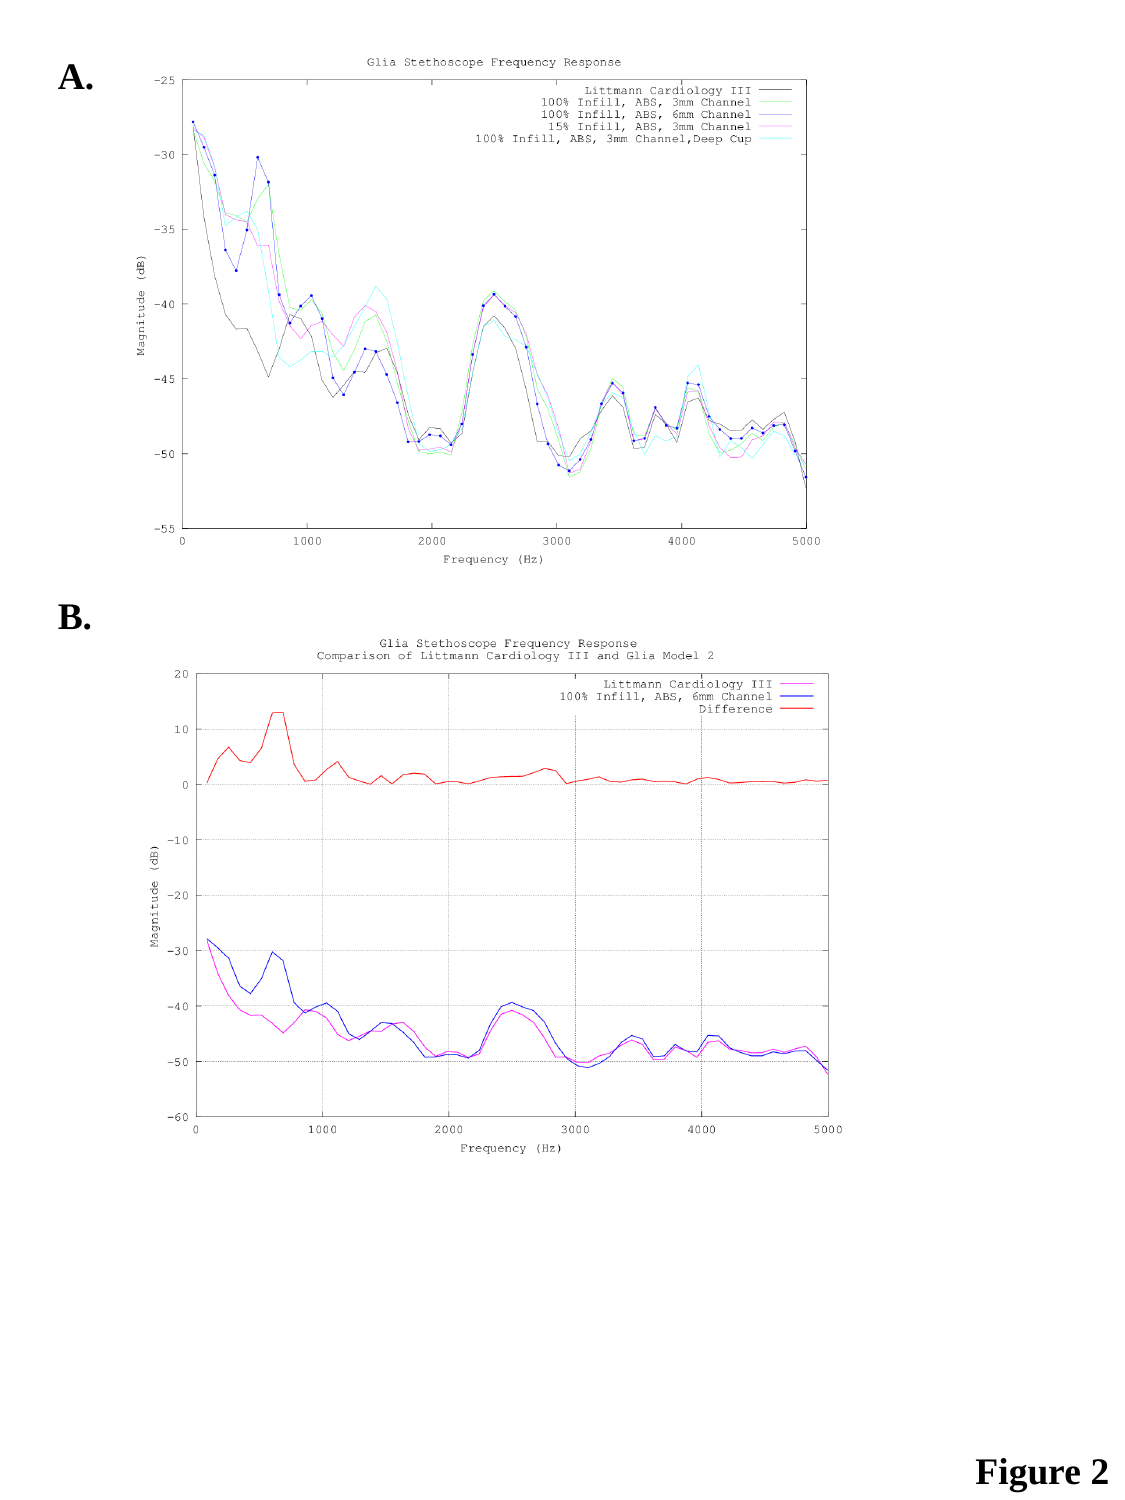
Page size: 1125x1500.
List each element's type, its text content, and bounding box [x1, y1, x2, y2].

picture [130, 43, 828, 567]
picture [143, 624, 850, 1156]
text_box A. B. [43, 0, 110, 1140]
text_box Figure 2 [960, 1439, 1125, 1500]
